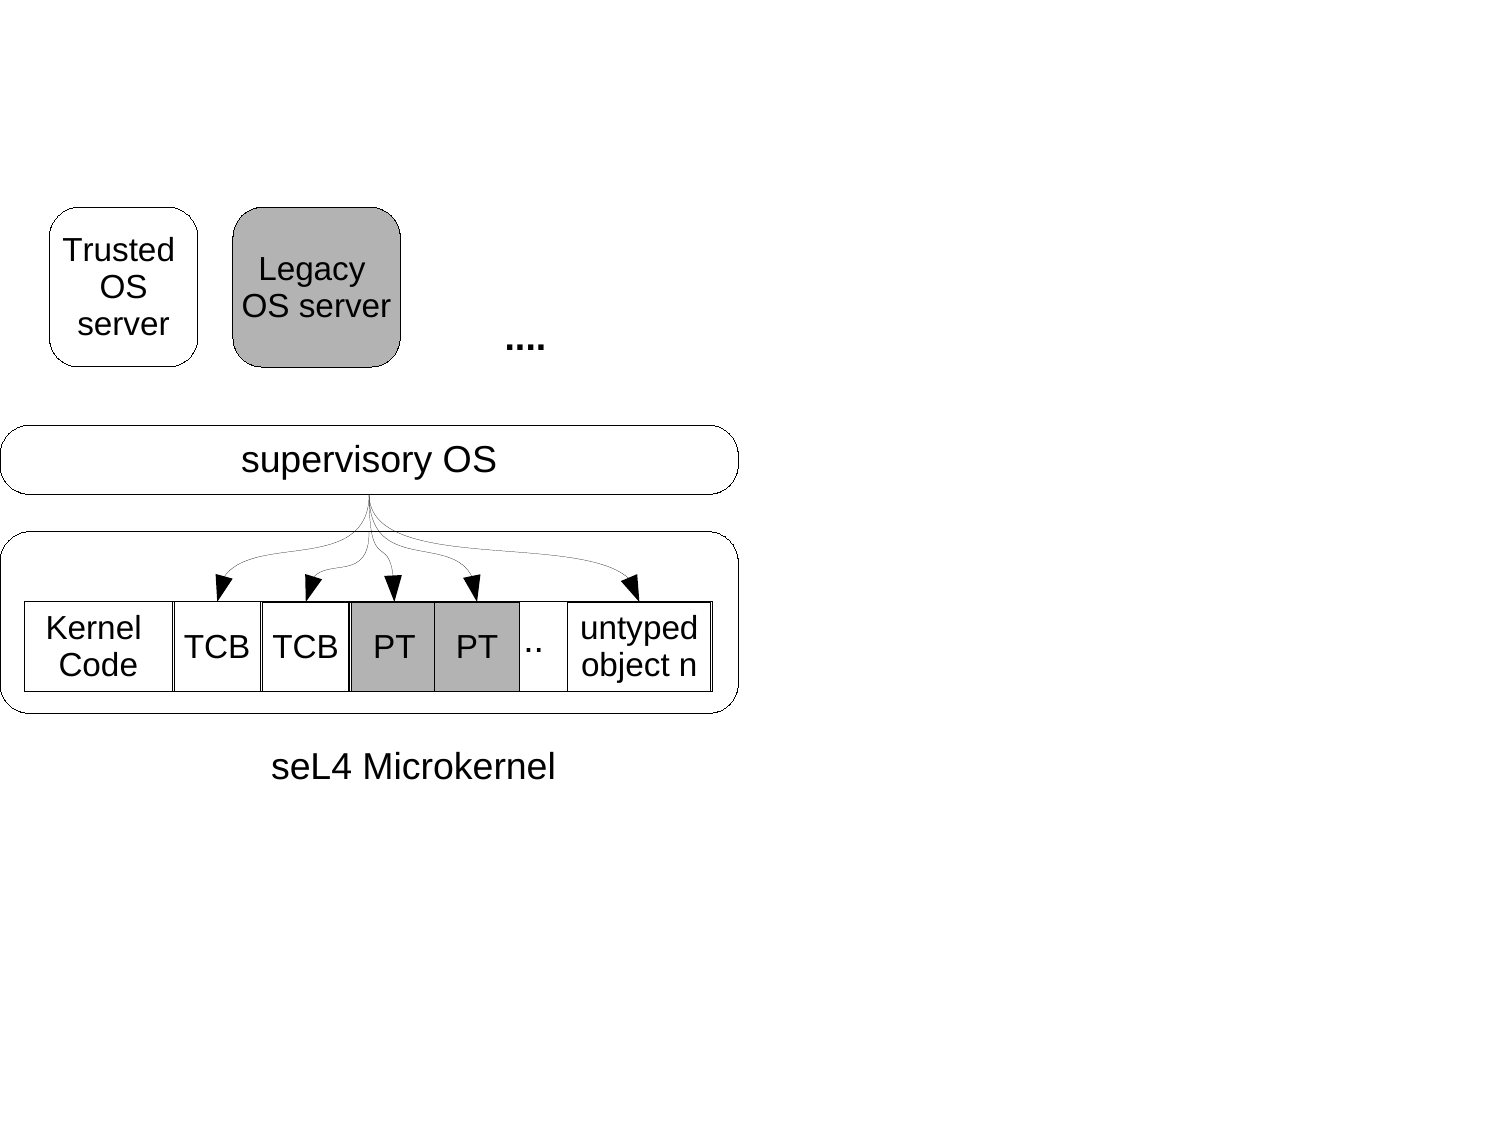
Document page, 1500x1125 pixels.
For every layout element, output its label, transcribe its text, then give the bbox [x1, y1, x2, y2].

text_box supervisory OS [0, 425, 739, 495]
text_box untyped object n [567, 602, 711, 692]
text_box PT [351, 602, 434, 692]
text_box .... [489, 309, 617, 383]
text_box seL4 Microkernel [236, 738, 591, 796]
text_box [478, 601, 638, 692]
text_box [307, 601, 393, 692]
text_box Legacy OS server [232, 207, 401, 368]
text_box PT [434, 602, 520, 692]
text_box Kernel Code [24, 601, 173, 692]
text_box Trusted OS server [49, 207, 198, 367]
text_box [640, 601, 713, 692]
text_box .. [520, 610, 564, 668]
text_box TCB [174, 601, 261, 692]
text_box [261, 601, 305, 692]
text_box TCB [262, 602, 349, 692]
